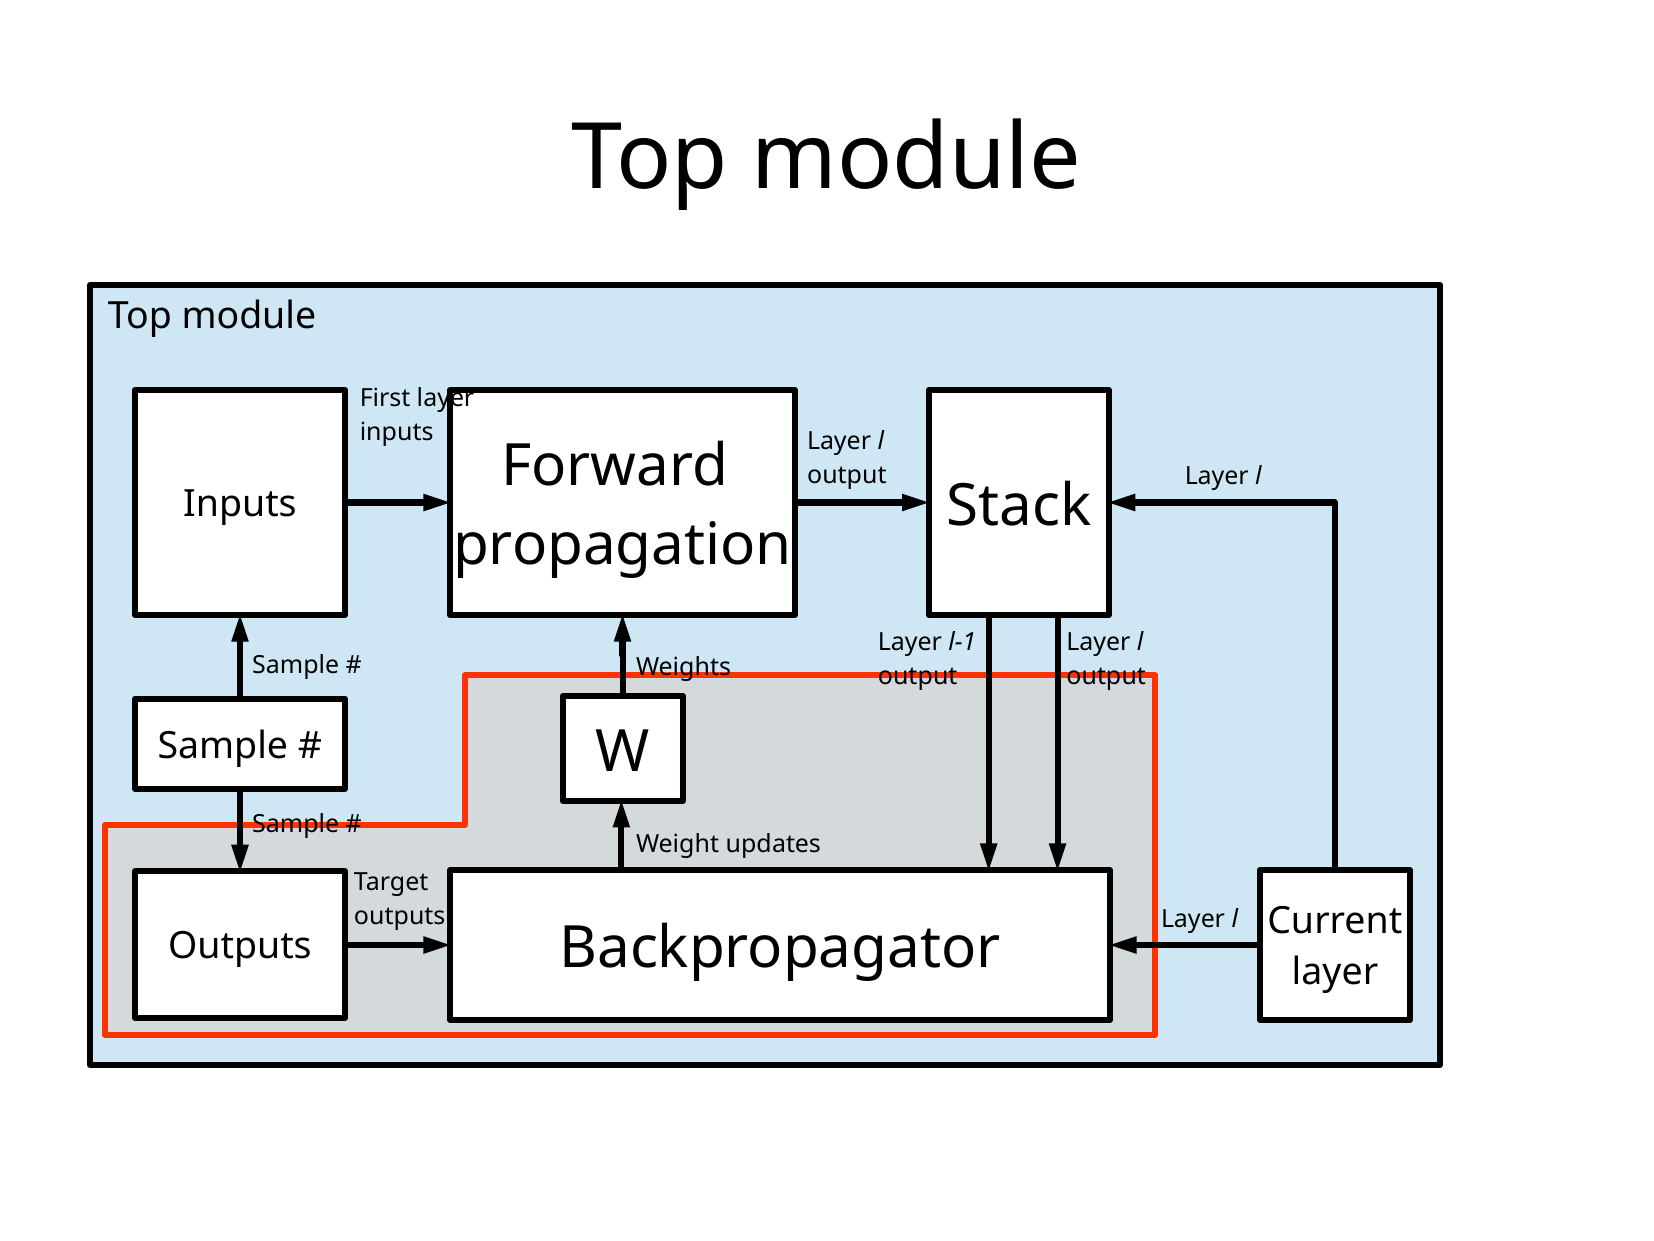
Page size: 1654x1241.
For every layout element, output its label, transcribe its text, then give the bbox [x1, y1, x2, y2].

text_box Sample # [237, 639, 388, 691]
text_box Layer l-1 output [863, 616, 999, 710]
text_box Target outputs [339, 856, 490, 946]
text_box Layer l output [1051, 616, 1187, 706]
text_box Sample # [135, 698, 346, 789]
text_box Sample # [237, 798, 388, 851]
text_box Current layer [1259, 870, 1411, 1021]
text_box Forward propagation [450, 390, 796, 616]
text_box Stack [928, 390, 1109, 616]
text_box W [625, 730, 643, 764]
text_box Layer l output [792, 415, 928, 505]
text_box Top module [93, 281, 409, 352]
text_box [90, 285, 1441, 1066]
text_box First layer inputs [345, 371, 496, 498]
text_box Inputs [135, 390, 346, 616]
text_box Backpropagator [450, 870, 1111, 1021]
text_box Layer l [1170, 450, 1306, 502]
text_box Weights [621, 641, 841, 730]
title Top module [82, 49, 1571, 257]
text_box Layer l [1146, 892, 1282, 945]
text_box Weight updates [621, 818, 841, 908]
text_box Outputs [135, 871, 346, 1018]
text_box W [562, 695, 683, 801]
